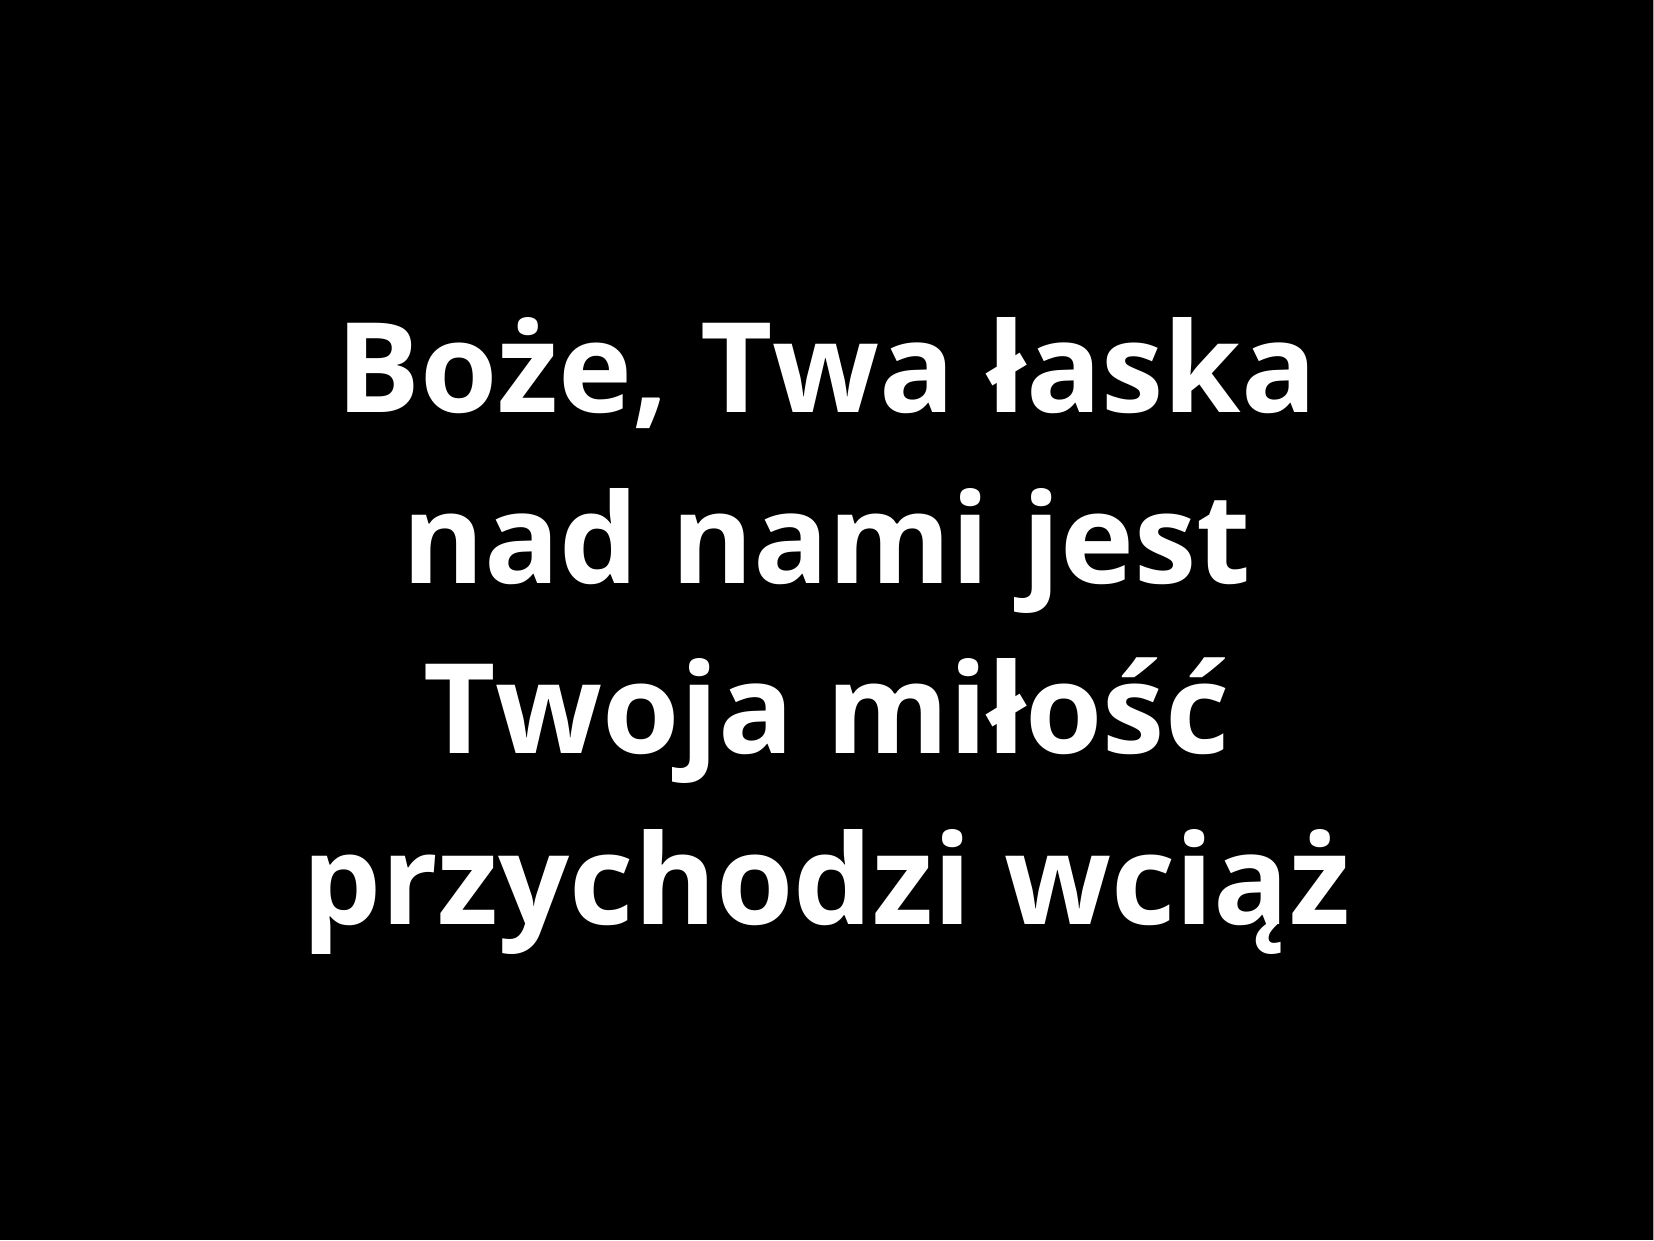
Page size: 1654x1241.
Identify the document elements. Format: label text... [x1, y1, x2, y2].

title Boże, Twa łaska nad nami jest Twoja miłość przychodzi wciąż [0, 0, 1654, 1241]
